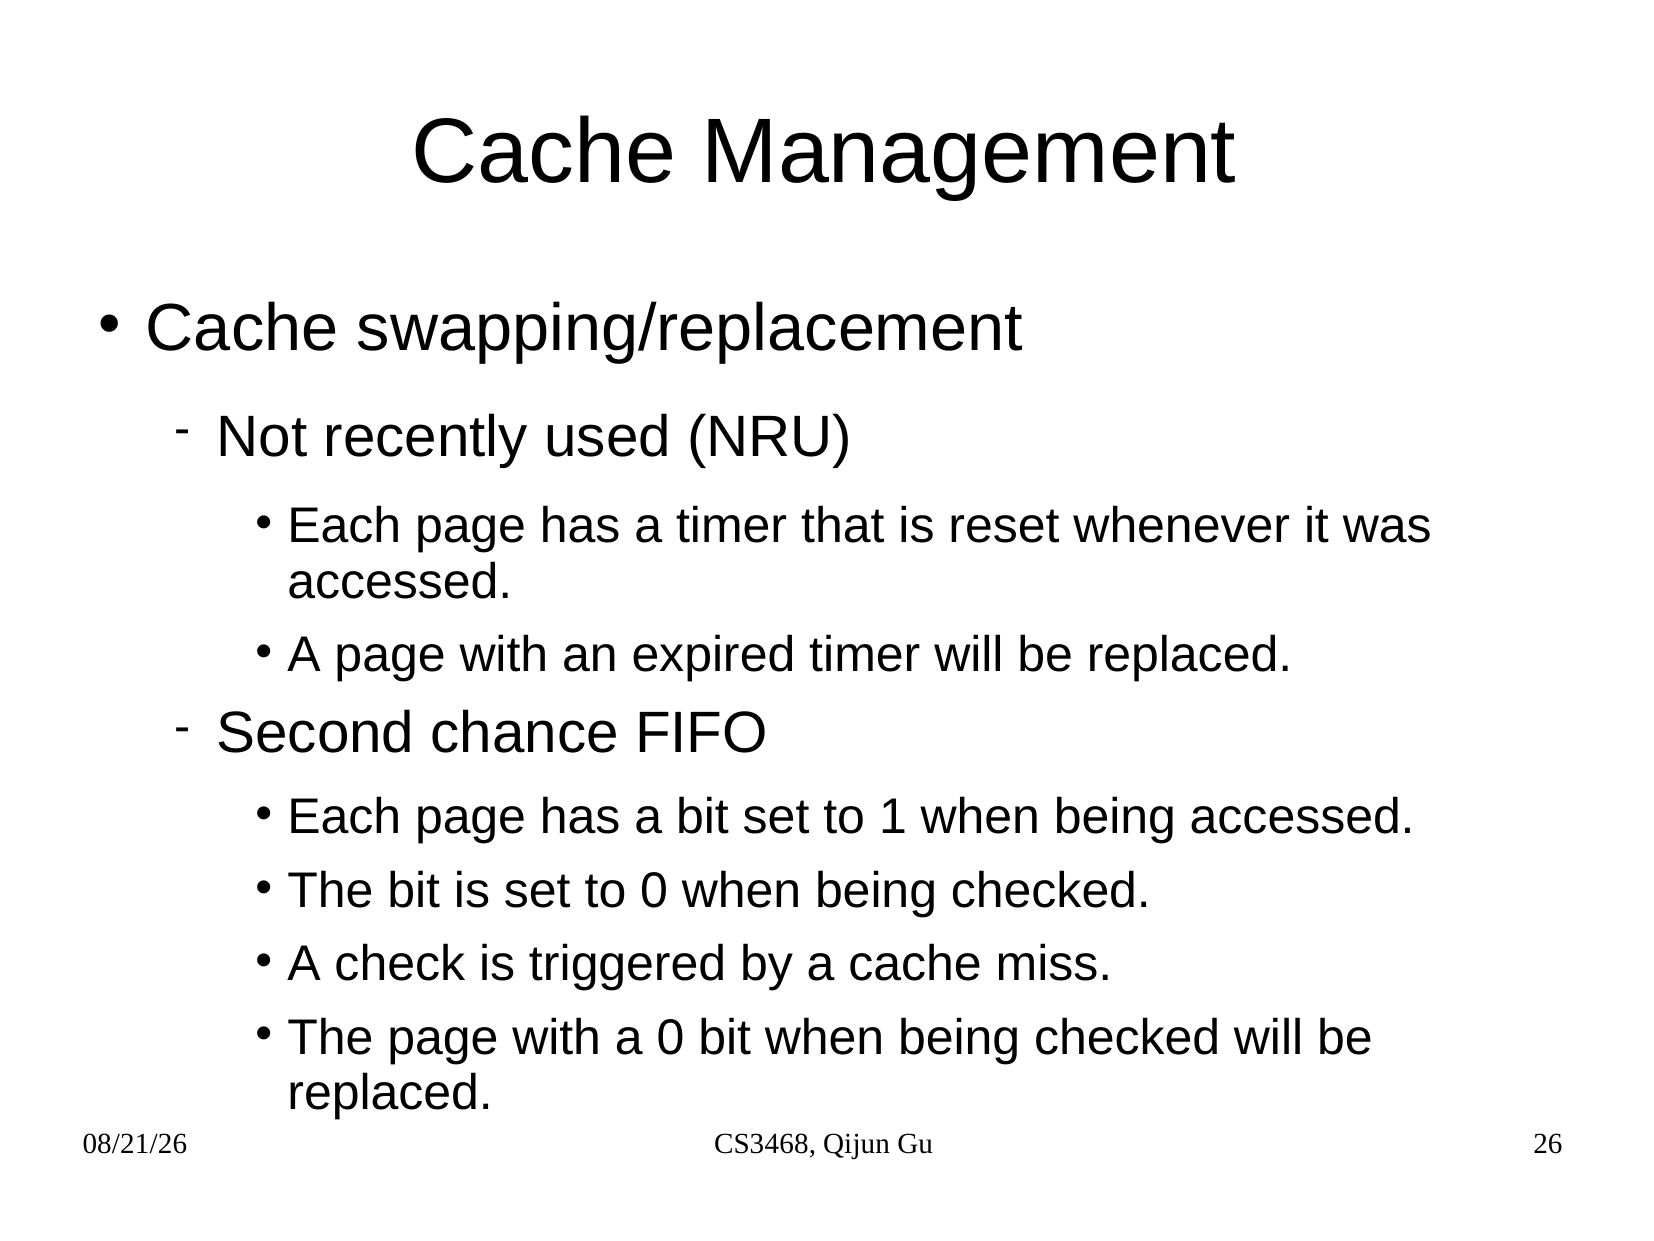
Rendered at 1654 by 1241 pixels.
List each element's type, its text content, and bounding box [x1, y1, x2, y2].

title Cache Management [82, 56, 1567, 245]
list Cache swapping/replacement Not recently used (NRU)‏ Each page has a timer that is reset whenever it was accessed. A page with an expired timer will be replaced. Second chance FIFO Each page has a bit set to 1 when being accessed. The bit is set to 0 when being checked. A check is triggered by a cache miss. The page with a 0 bit when being checked will be replaced. [82, 290, 1567, 1107]
